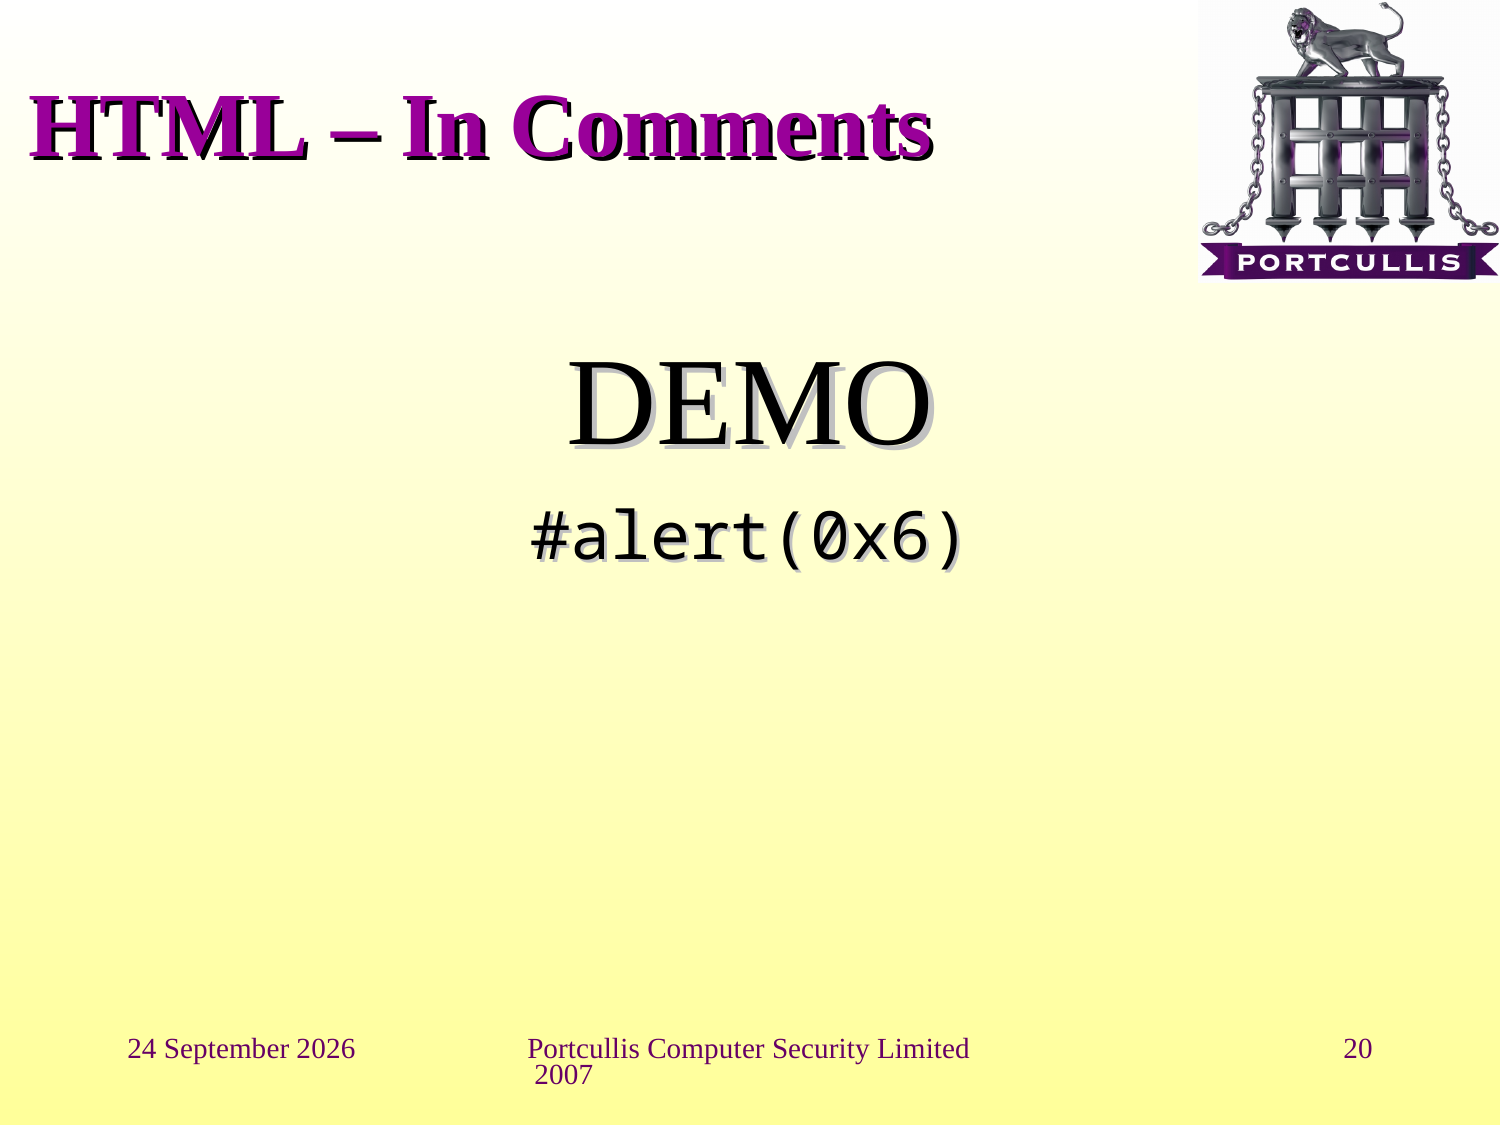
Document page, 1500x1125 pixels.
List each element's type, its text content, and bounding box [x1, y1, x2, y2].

title HTML – In Comments [0, 0, 963, 250]
picture [1198, 0, 1500, 283]
list DEMO #alert(0x6) [112, 324, 1388, 1001]
